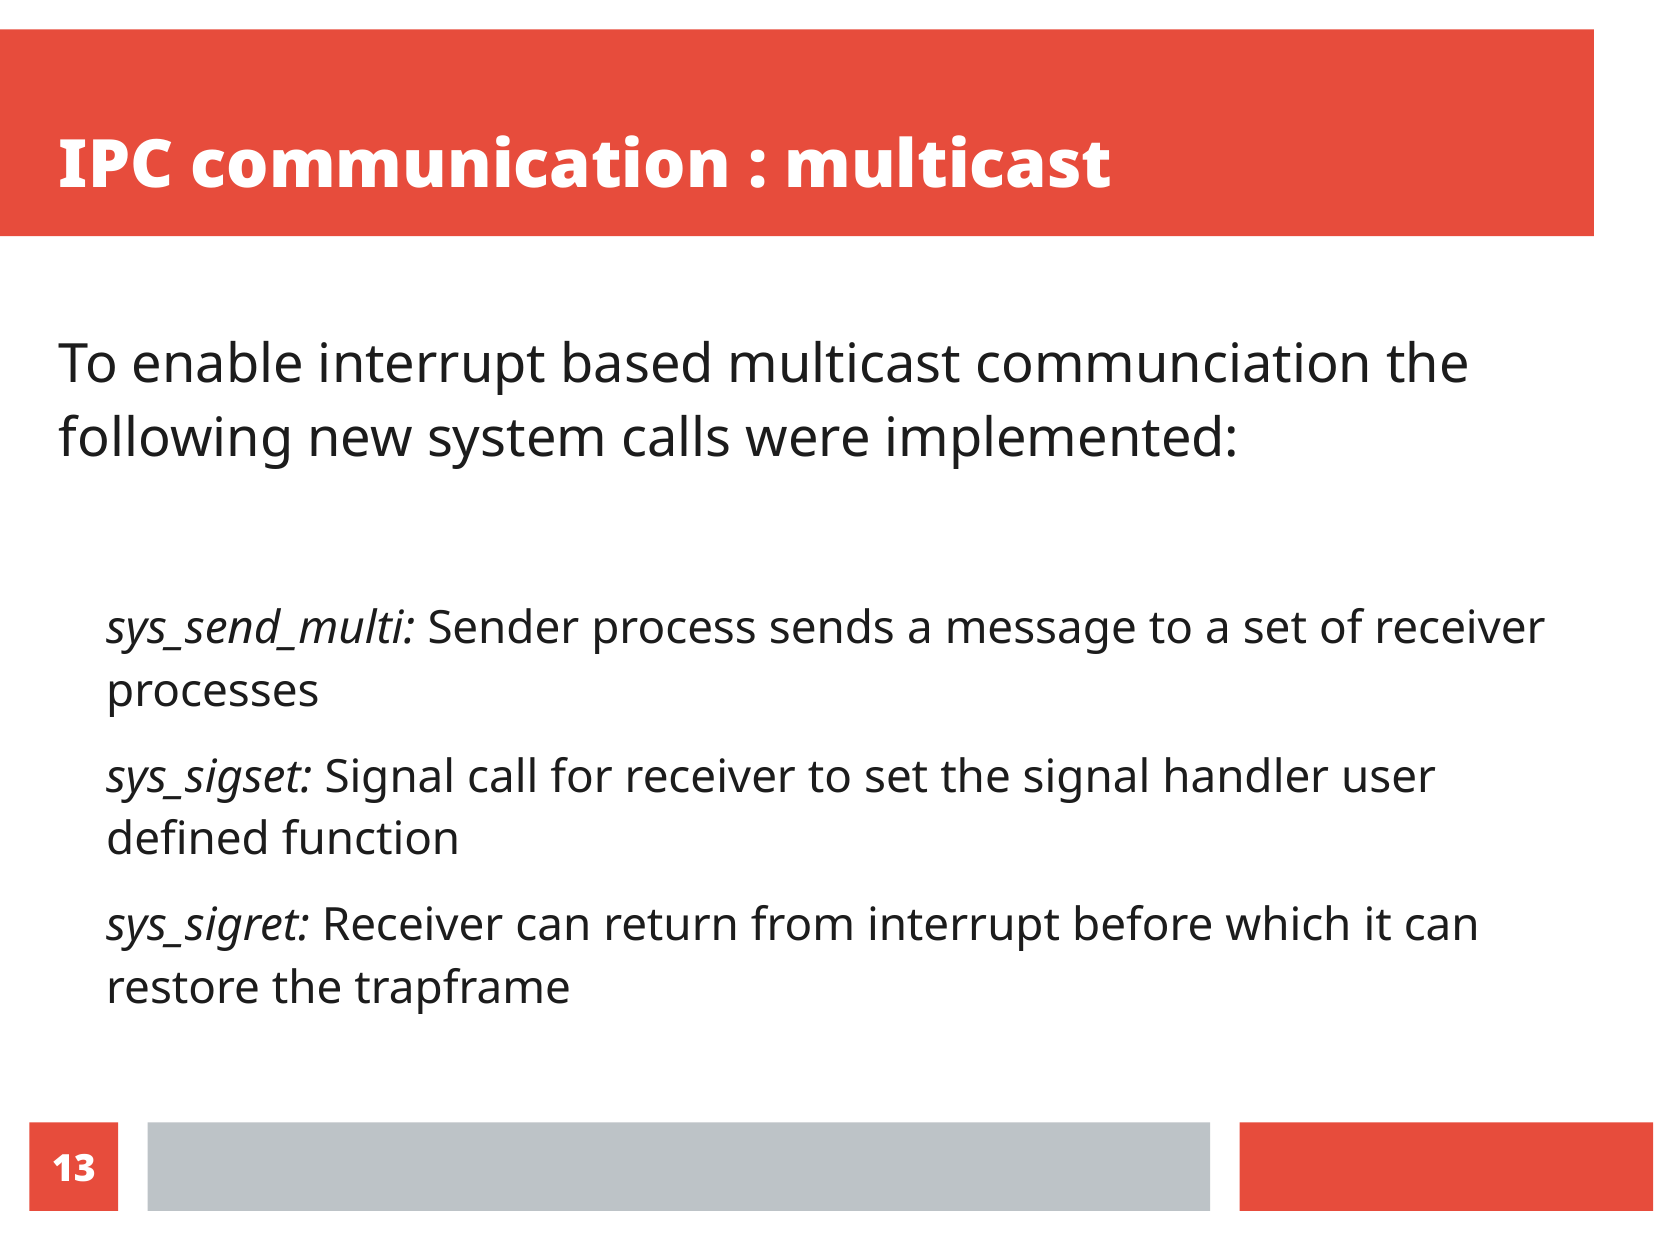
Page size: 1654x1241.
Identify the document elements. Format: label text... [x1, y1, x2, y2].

title IPC communication : multicast [58, 59, 1594, 207]
list To enable interrupt based multicast communciation the following new system calls were implemented: sys_send_multi: Sender process sends a message to a set of receiver processes sys_sigset: Signal call for receiver to set the signal handler user defined function sys_sigret: Receiver can return from interrupt before which it can restore the trapframe [58, 324, 1565, 1093]
